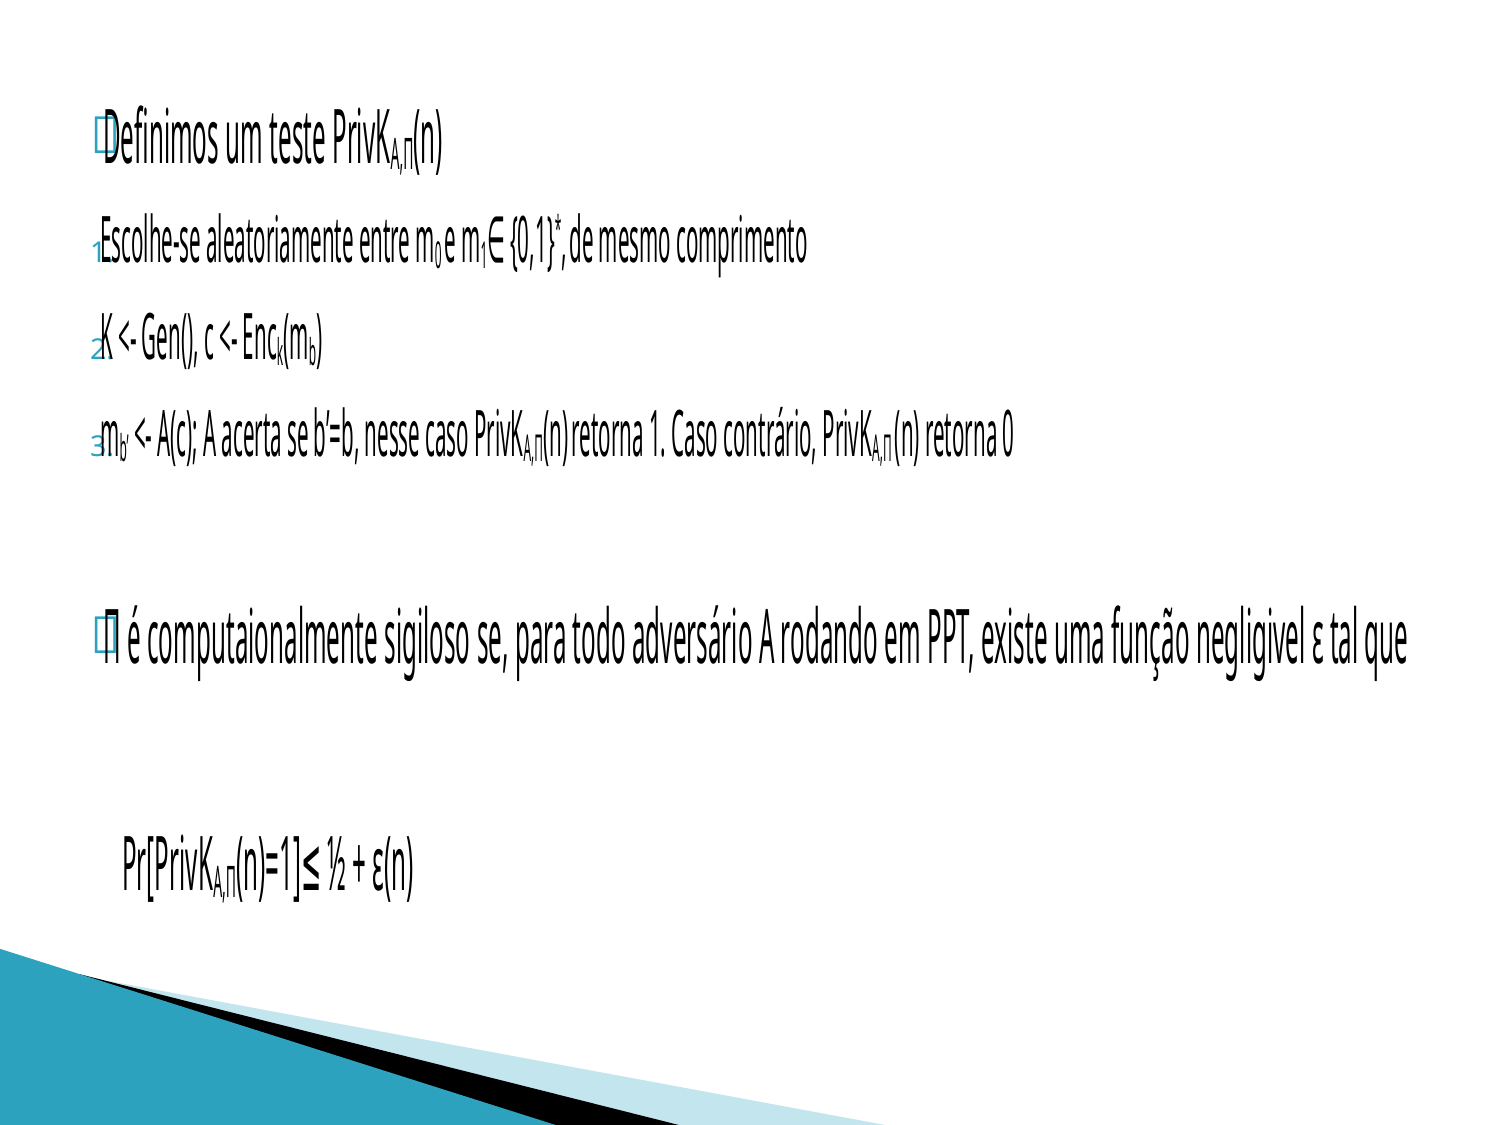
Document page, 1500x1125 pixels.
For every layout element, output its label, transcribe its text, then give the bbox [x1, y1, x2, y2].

list Definimos um teste PrivKA,Π(n) Escolhe-se aleatoriamente entre m0 e m1∈ {0,1}*, de mesmo comprimento K <- Gen(), c <- Enck(mb) mb’ <- A(c); A acerta se b’=b, nesse caso PrivKA,Π(n) retorna 1. Caso contrário, PrivKA,Π (n) retorna 0 Π é computaionalmente sigiloso se, para todo adversário A rodando em PPT, existe uma função negligivel ε tal que Pr[PrivKA,Π(n)=1]≤ ½ + ε(n) [75, 75, 1426, 1000]
